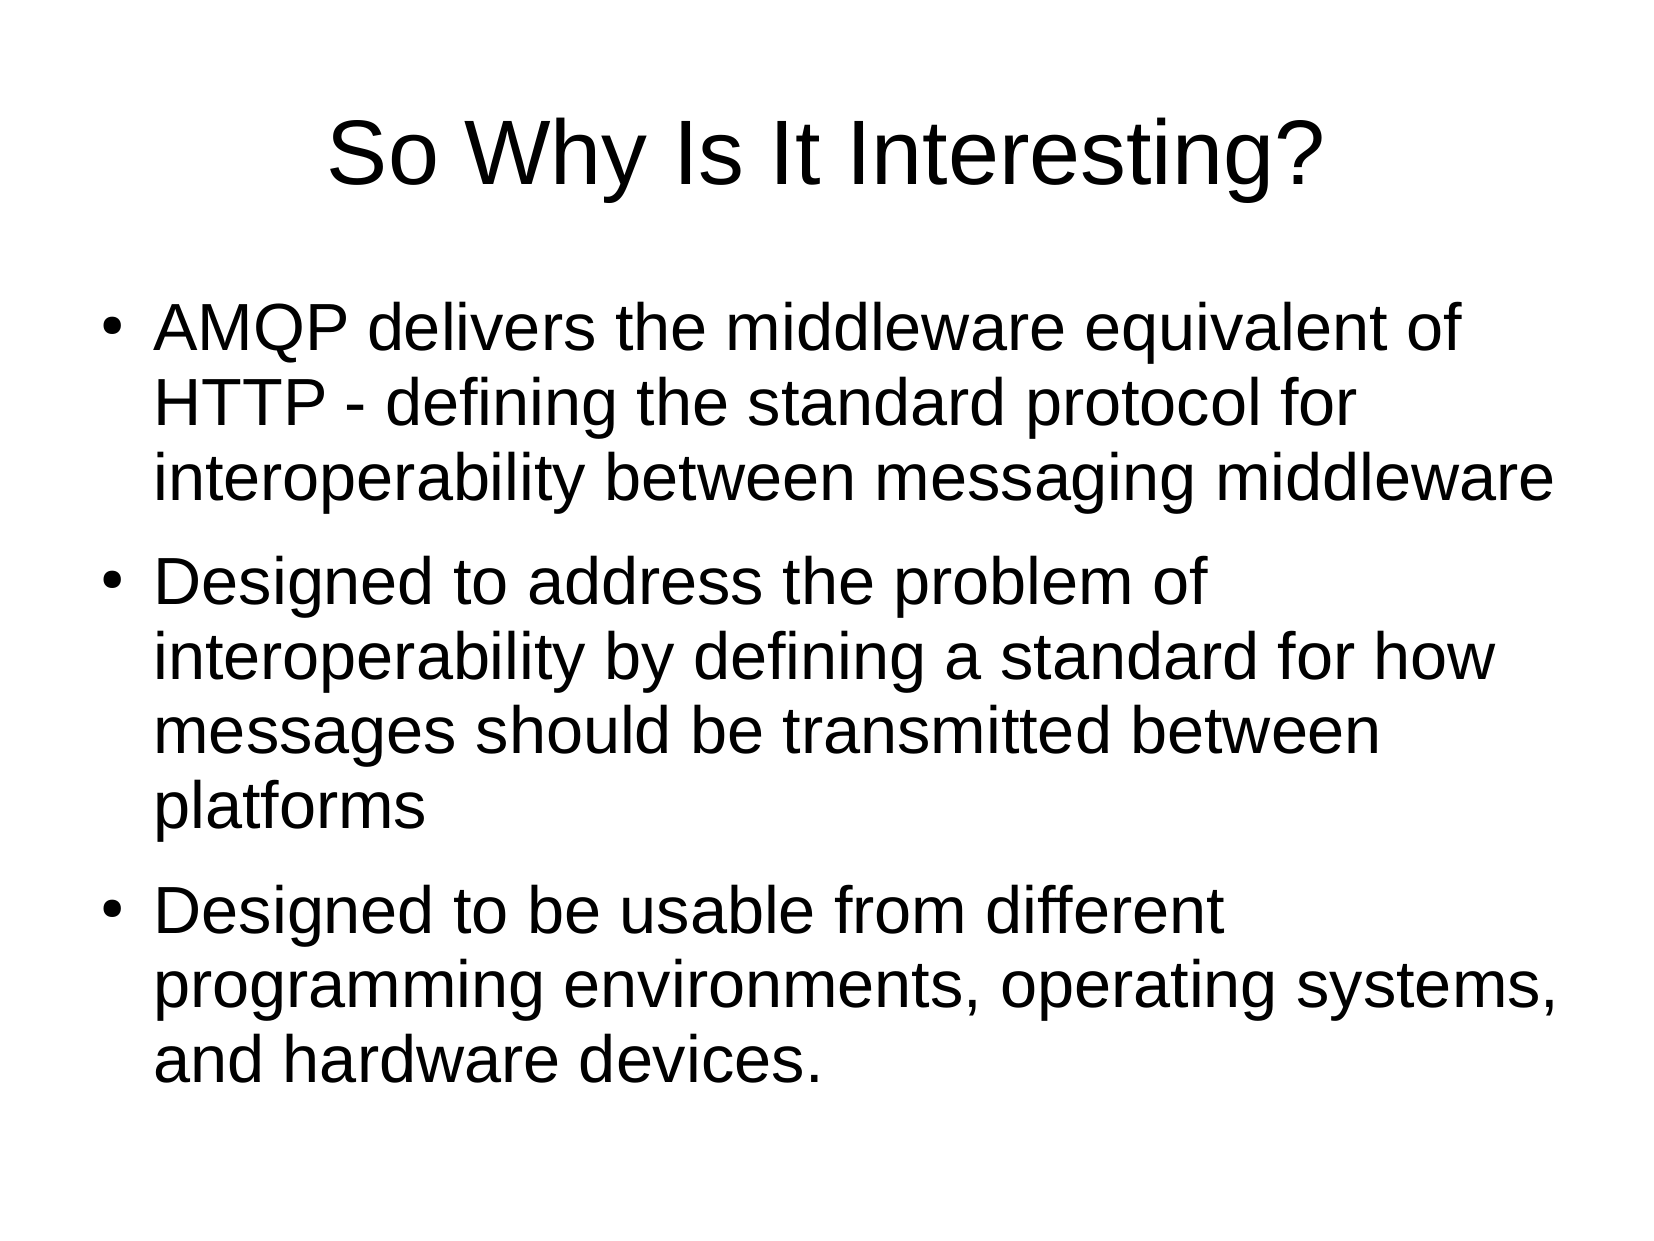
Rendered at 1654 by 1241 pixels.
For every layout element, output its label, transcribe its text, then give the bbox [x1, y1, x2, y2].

title So Why Is It Interesting? [82, 49, 1571, 257]
list AMQP delivers the middleware equivalent of HTTP - defining the standard protocol for interoperability between messaging middleware Designed to address the problem of interoperability by defining a standard for how messages should be transmitted between platforms Designed to be usable from different programming environments, operating systems, and hardware devices. [82, 290, 1571, 1109]
